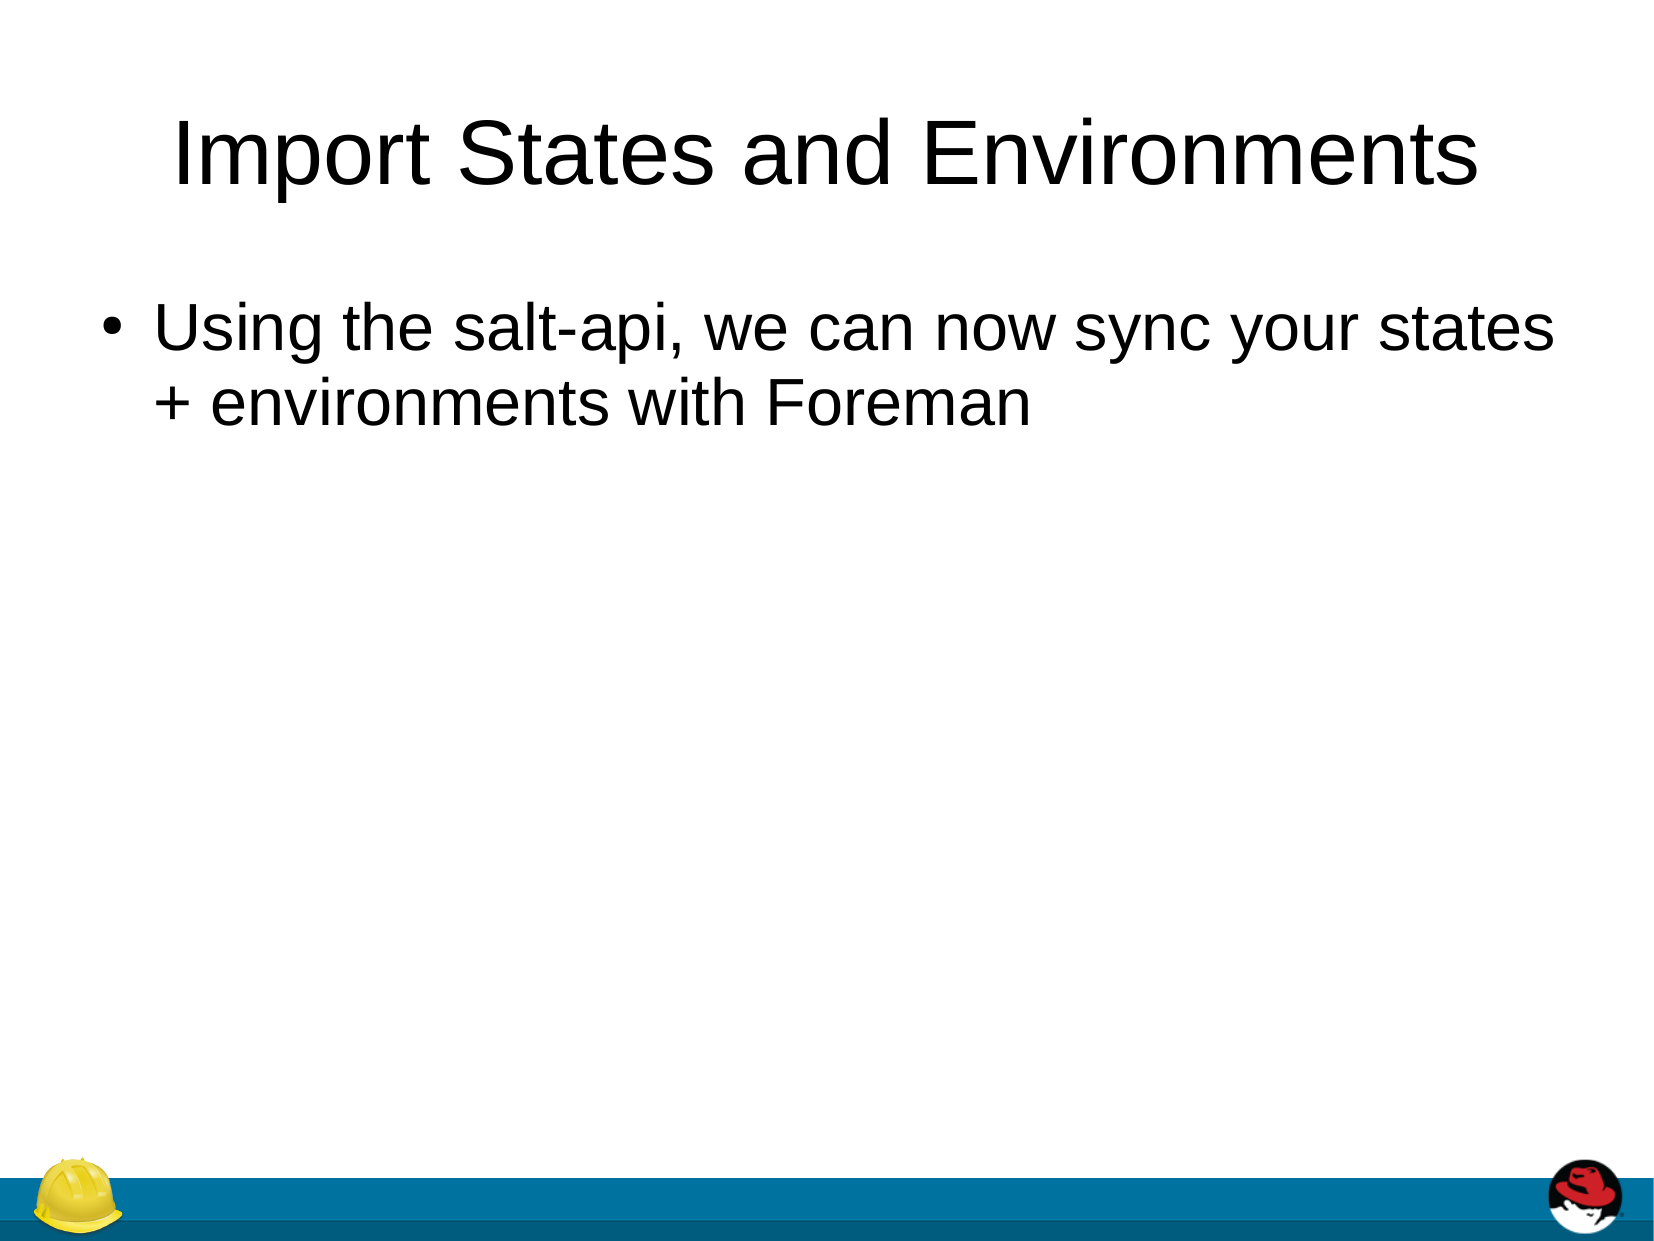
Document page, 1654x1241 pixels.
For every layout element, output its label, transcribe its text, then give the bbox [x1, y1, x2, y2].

picture [23, 1145, 130, 1235]
title Import States and Environments [82, 49, 1571, 257]
picture [1547, 1157, 1630, 1233]
list Using the salt-api, we can now sync your states + environments with Foreman [82, 290, 1571, 1010]
